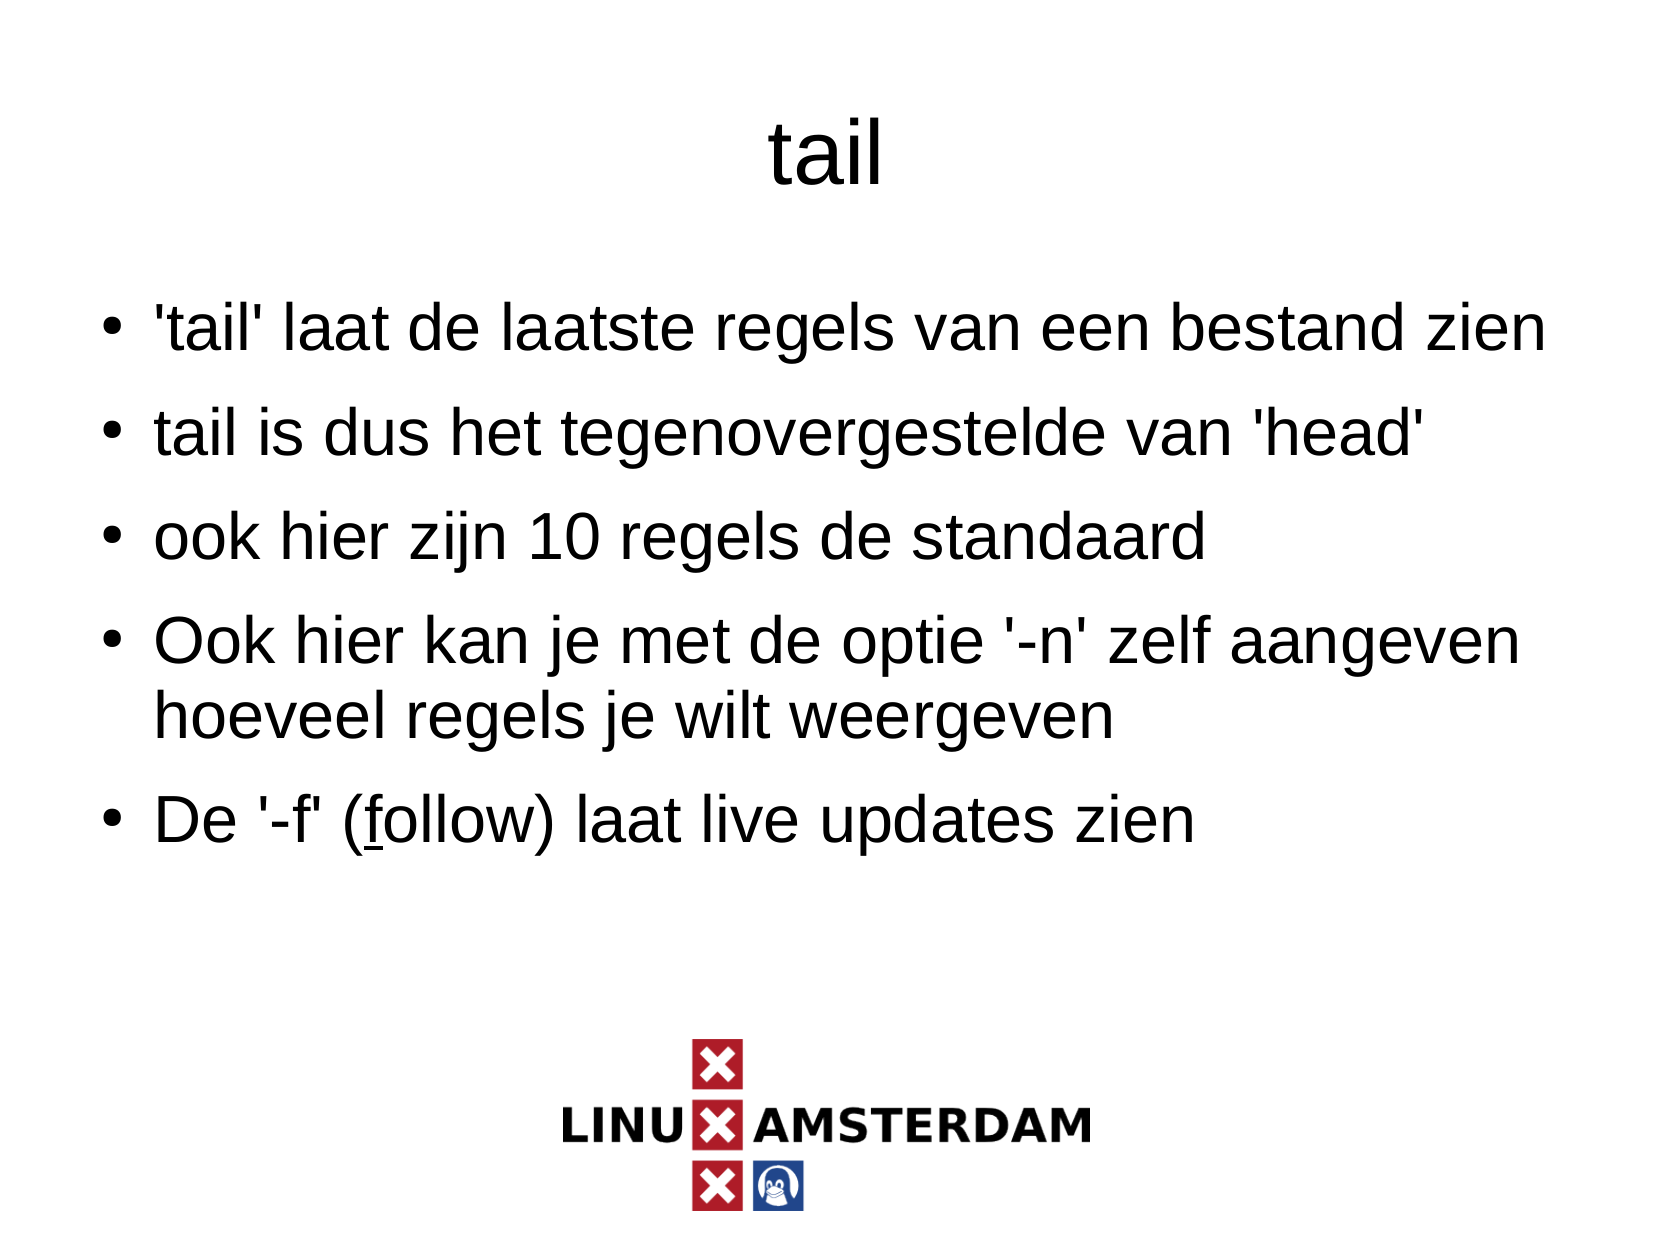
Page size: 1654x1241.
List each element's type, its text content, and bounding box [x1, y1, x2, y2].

picture [563, 1039, 1090, 1211]
list 'tail' laat de laatste regels van een bestand zien tail is dus het tegenovergestelde van 'head' ook hier zijn 10 regels de standaard Ook hier kan je met de optie '-n' zelf aangeven hoeveel regels je wilt weergeven De '-f' (follow) laat live updates zien [82, 290, 1571, 1010]
title tail [82, 49, 1571, 257]
